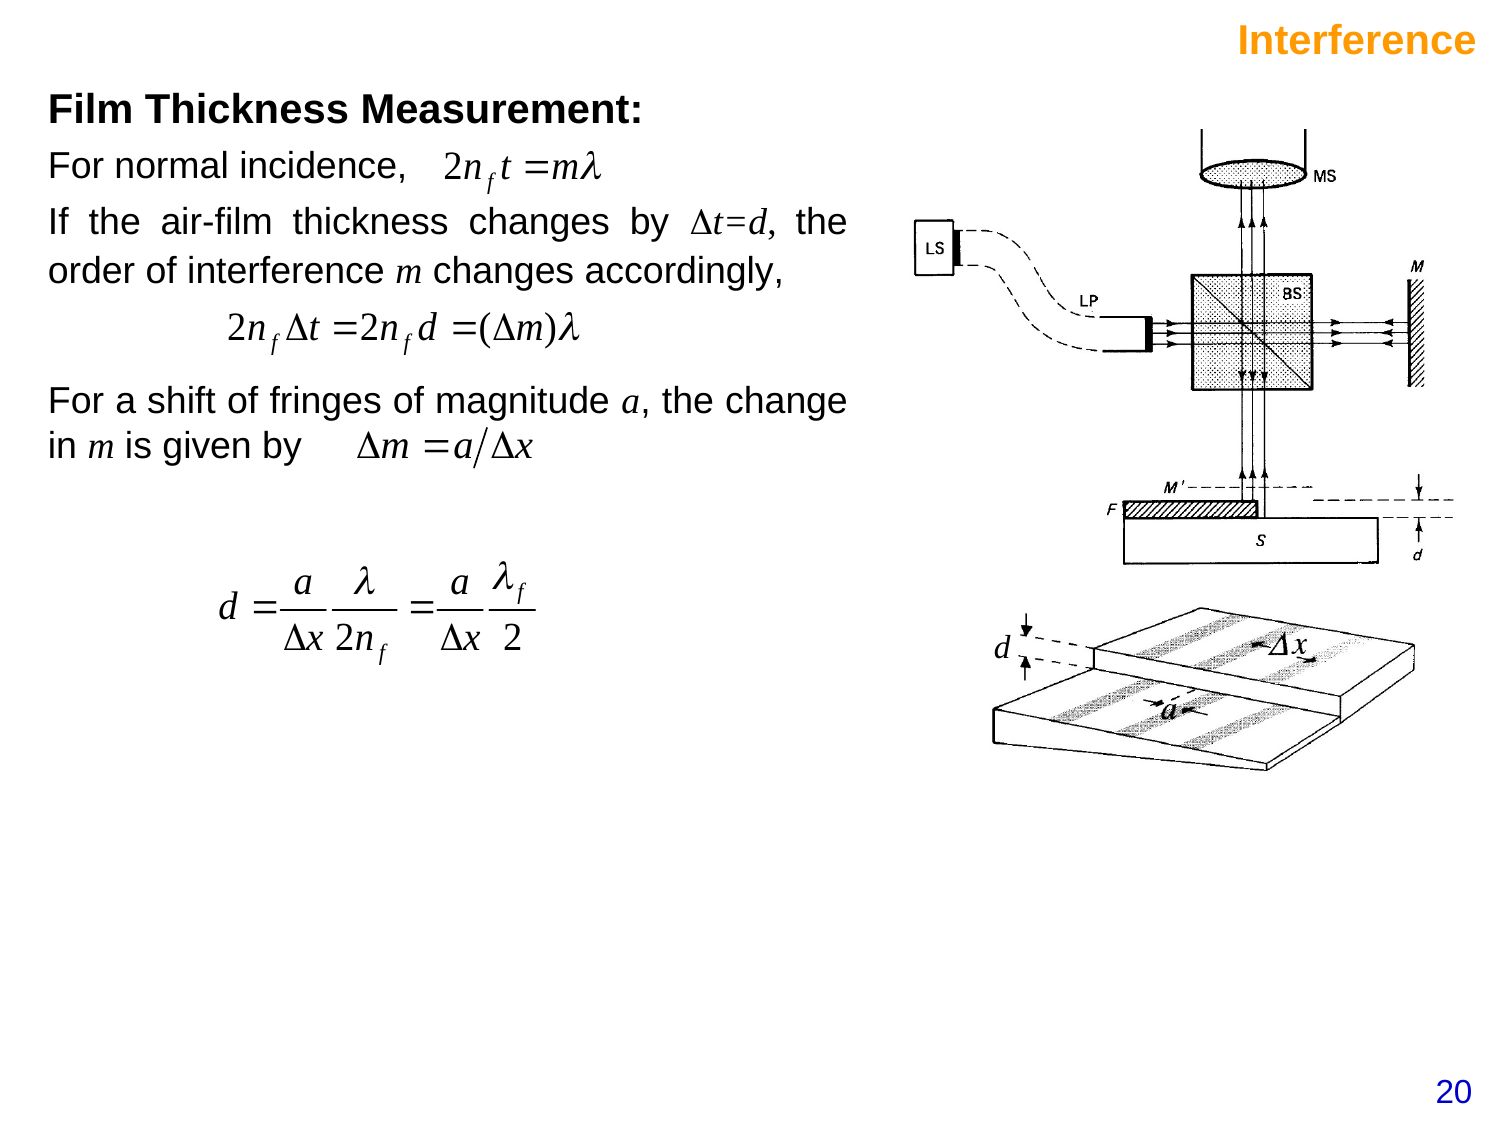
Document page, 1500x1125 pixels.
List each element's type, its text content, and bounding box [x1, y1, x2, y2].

chart [437, 139, 609, 204]
text_box Film Thickness Measurement: For normal incidence, If the air-film thickness changes by t=d, the order of interference m changes accordingly, For a shift of fringes of magnitude a, the change in m is given by [33, 74, 863, 583]
text_box <number> [1324, 1062, 1488, 1107]
chart [221, 299, 588, 364]
chart [212, 549, 544, 673]
picture [987, 600, 1424, 782]
picture [907, 129, 1463, 576]
text_box Interference [1237, 12, 1488, 63]
text_box d [987, 624, 1017, 667]
chart [350, 418, 539, 475]
